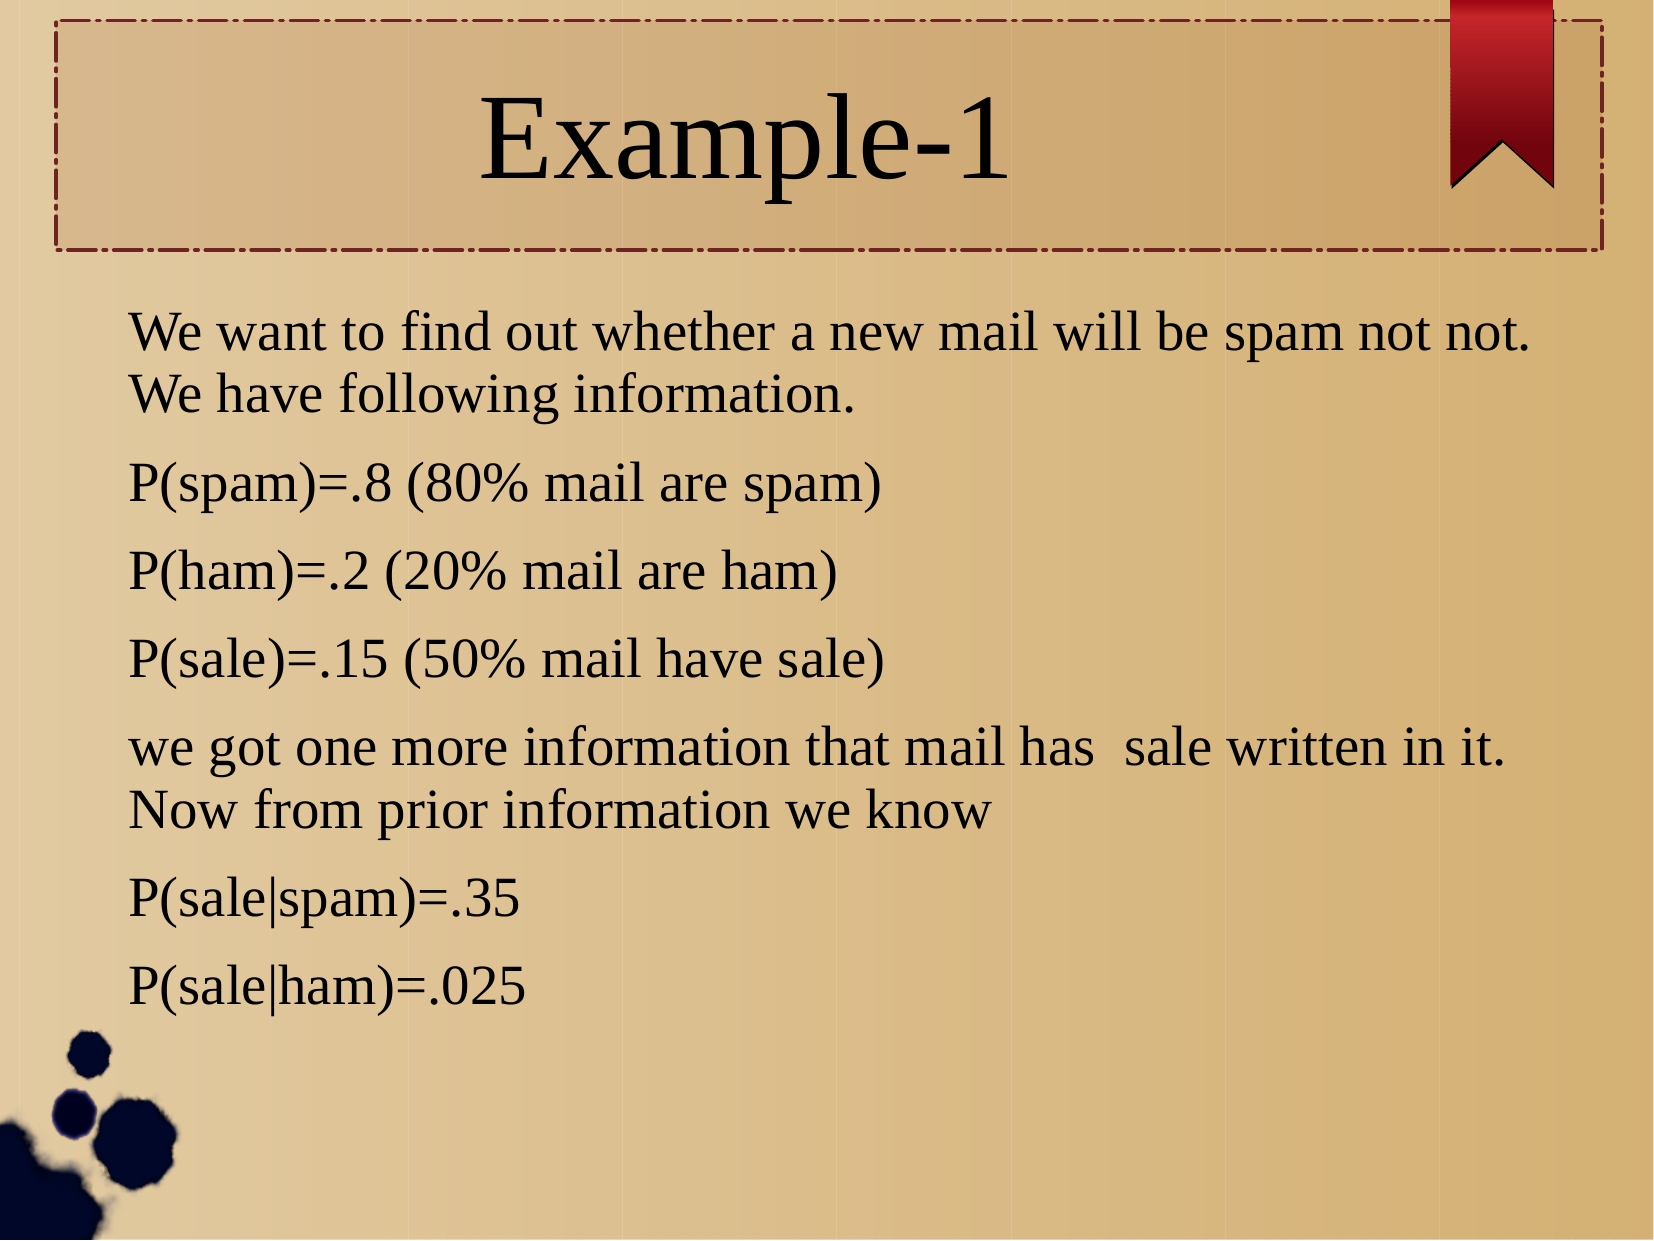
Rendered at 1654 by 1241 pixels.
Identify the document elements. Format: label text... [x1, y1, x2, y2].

list We want to find out whether a new mail will be spam not not. We have following information. P(spam)=.8 (80% mail are spam) P(ham)=.2 (20% mail are ham) P(sale)=.15 (50% mail have sale) we got one more information that mail has sale written in it. Now from prior information we know P(sale|spam)=.35 P(sale|ham)=.025 [82, 299, 1571, 1019]
title Example-1 [82, 47, 1412, 229]
